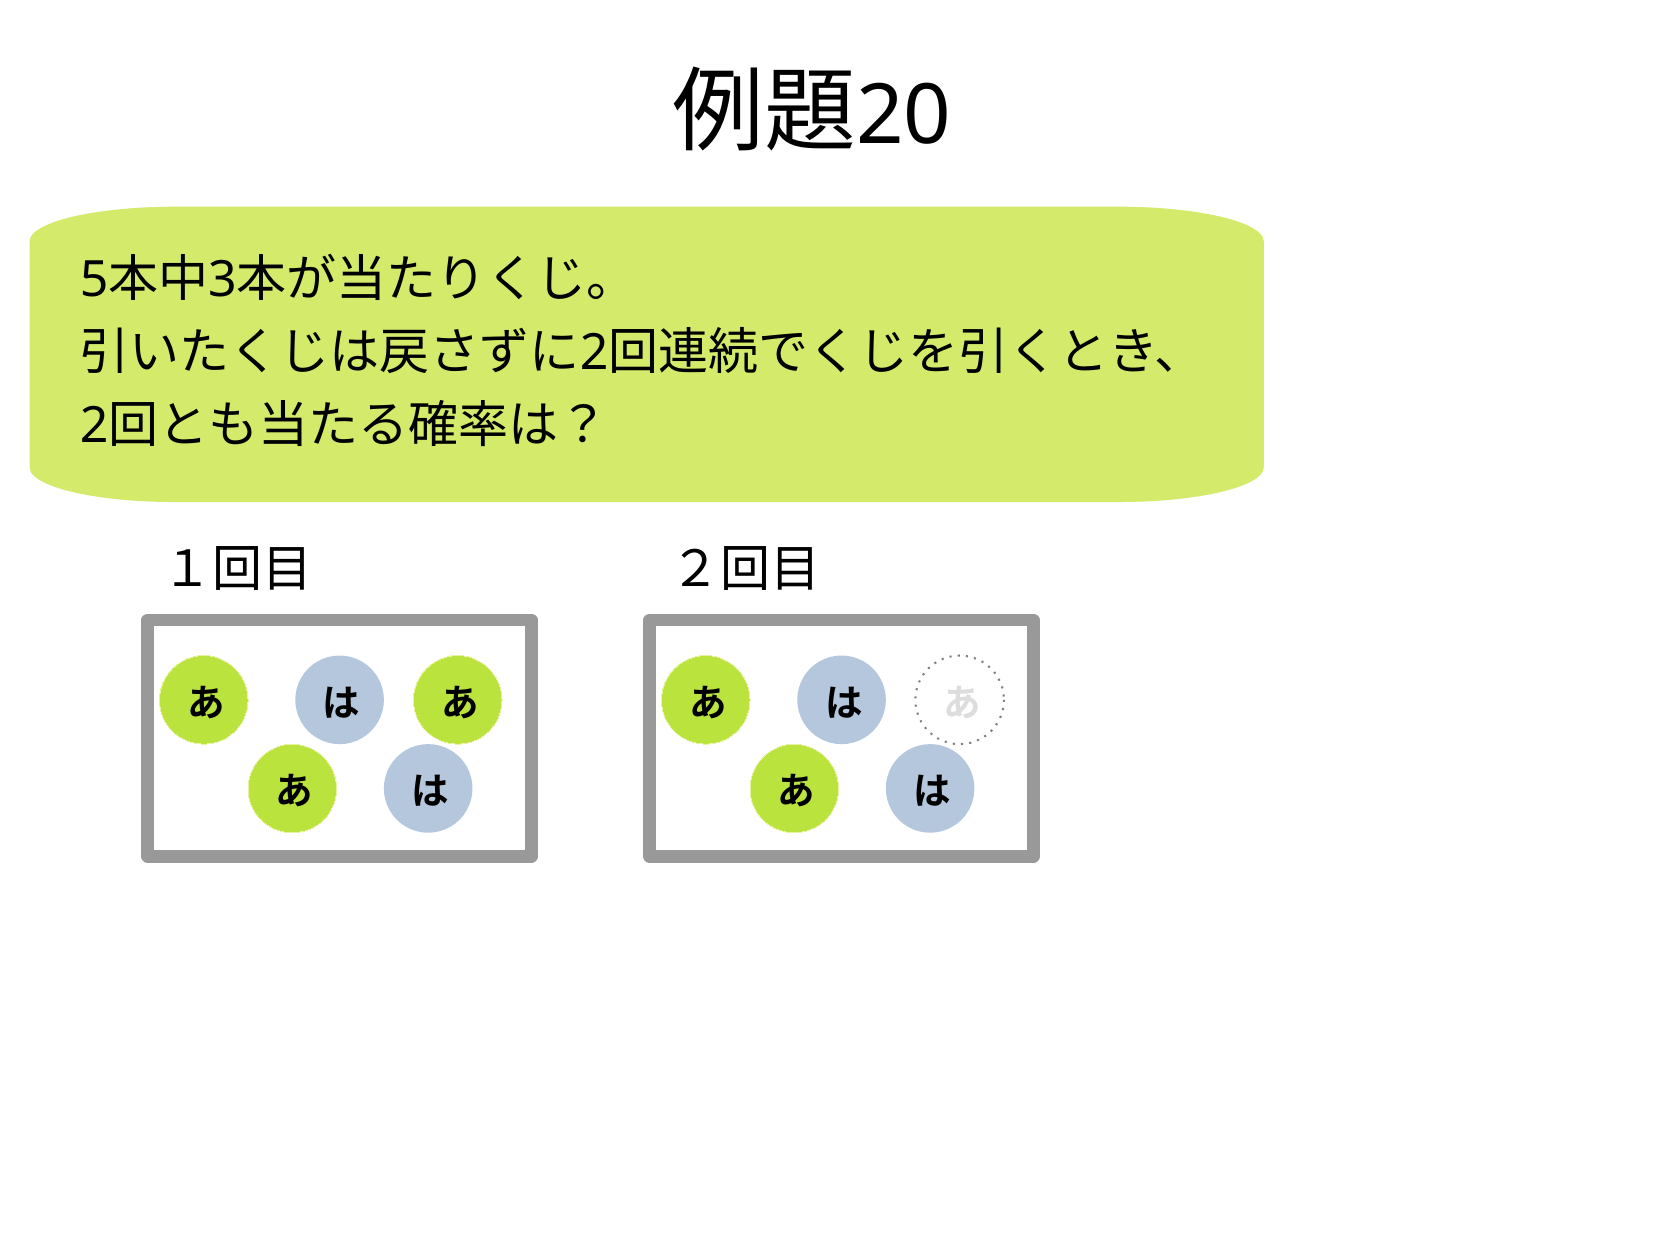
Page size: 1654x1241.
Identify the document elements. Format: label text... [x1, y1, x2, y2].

text_box １回目 [147, 520, 414, 609]
text_box あ [413, 655, 503, 745]
text_box ２回目 [655, 520, 922, 609]
text_box [147, 620, 532, 857]
text_box は [295, 655, 384, 745]
text_box あ [915, 655, 1004, 745]
text_box あ [248, 744, 337, 833]
text_box は [383, 744, 473, 833]
text_box あ [750, 744, 839, 833]
text_box あ [661, 655, 751, 745]
text_box [649, 620, 1034, 857]
text_box は [797, 655, 886, 745]
text_box 5本中3本が当たりくじ。 引いたくじは戻さずに2回連続でくじを引くとき、 2回とも当たる確率は？ [64, 231, 1630, 464]
text_box あ [159, 655, 249, 745]
text_box は [885, 744, 975, 833]
title 例題20 [29, 29, 1595, 178]
text_box [29, 206, 1264, 503]
